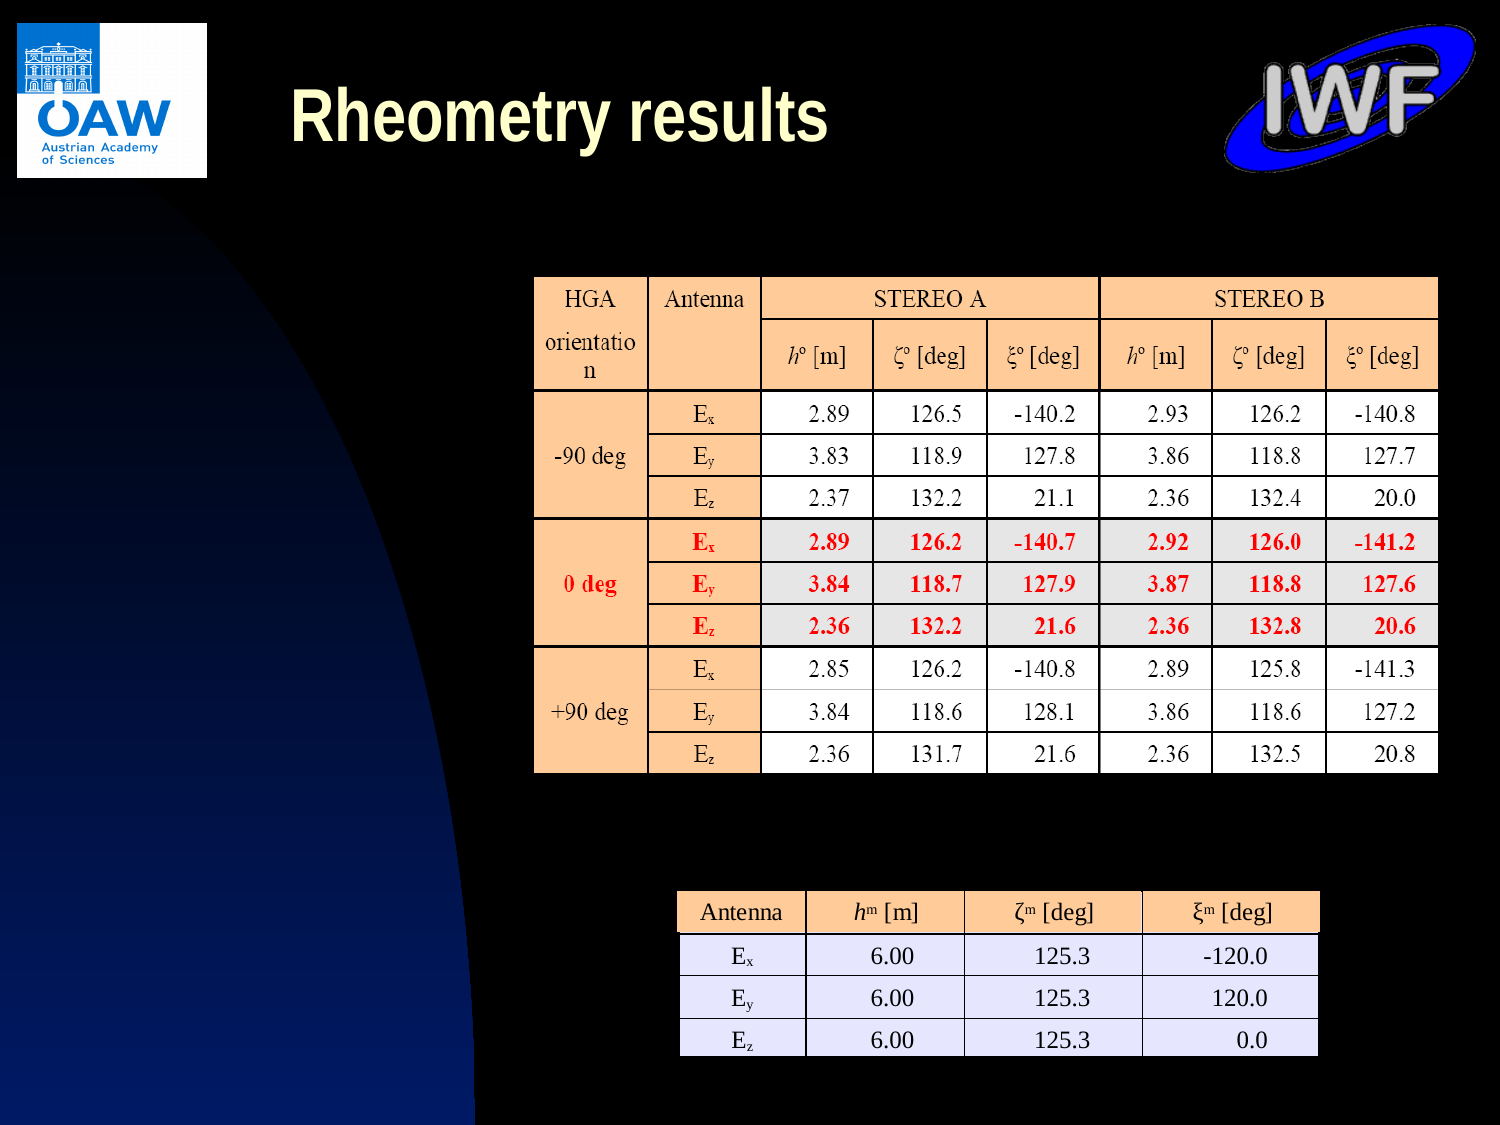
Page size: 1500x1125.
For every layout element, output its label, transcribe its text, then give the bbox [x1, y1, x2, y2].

chart [496, 889, 1500, 1067]
picture [17, 23, 207, 178]
picture [1224, 24, 1476, 173]
title Rheometry results [275, 21, 1463, 225]
picture [531, 276, 1439, 774]
